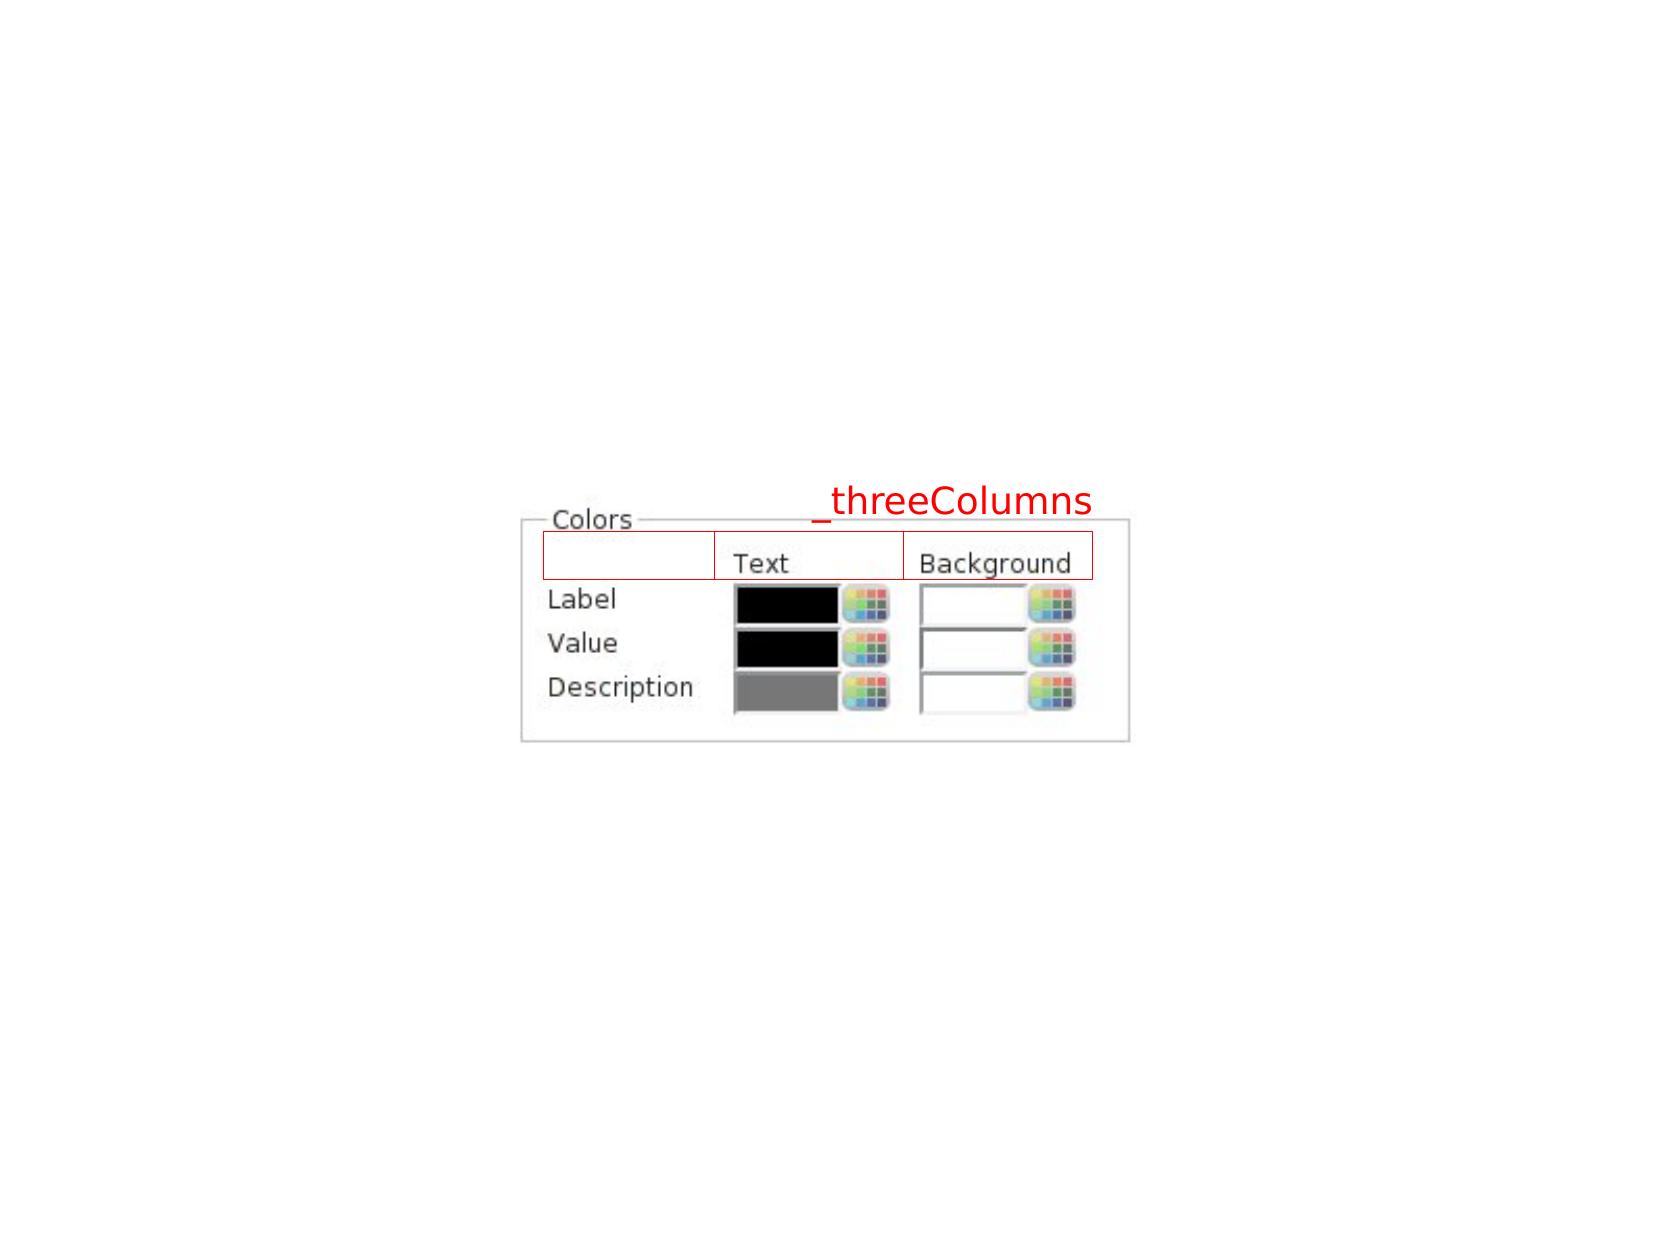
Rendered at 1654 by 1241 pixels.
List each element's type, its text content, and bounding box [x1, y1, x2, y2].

text_box _threeColumns [797, 472, 1340, 541]
text_box [543, 531, 1093, 580]
picture [519, 494, 1137, 745]
